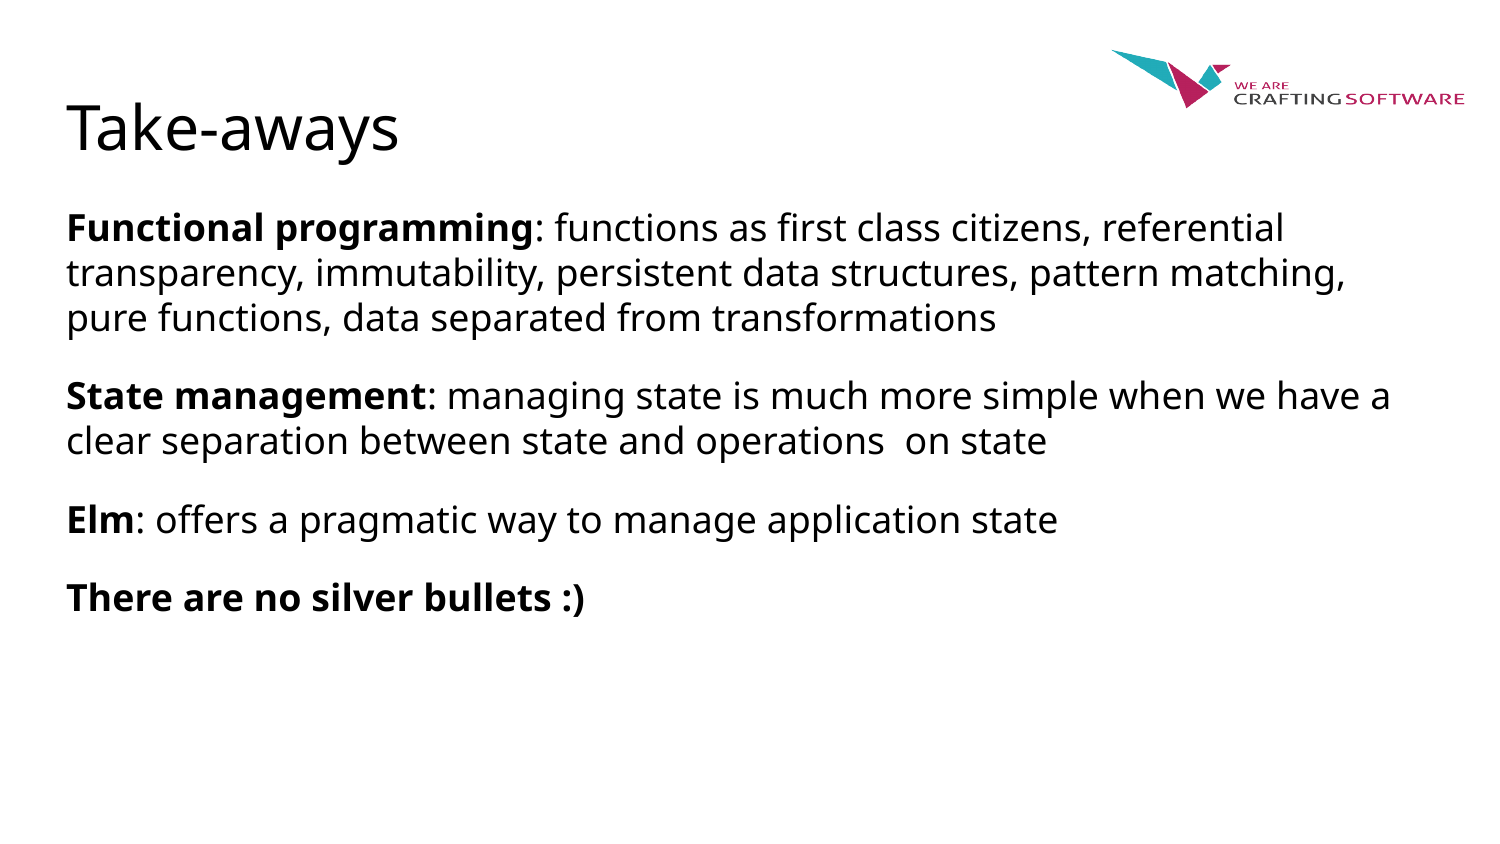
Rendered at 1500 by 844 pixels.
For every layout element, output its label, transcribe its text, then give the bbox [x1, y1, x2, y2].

list Functional programming: functions as first class citizens, referential transparency, immutability, persistent data structures, pattern matching, pure functions, data separated from transformations State management: managing state is much more simple when we have a clear separation between state and operations on state Elm: offers a pragmatic way to manage application state There are no silver bullets :) [51, 189, 1449, 750]
picture [1094, 0, 1481, 163]
title Take-aways [51, 72, 1449, 167]
